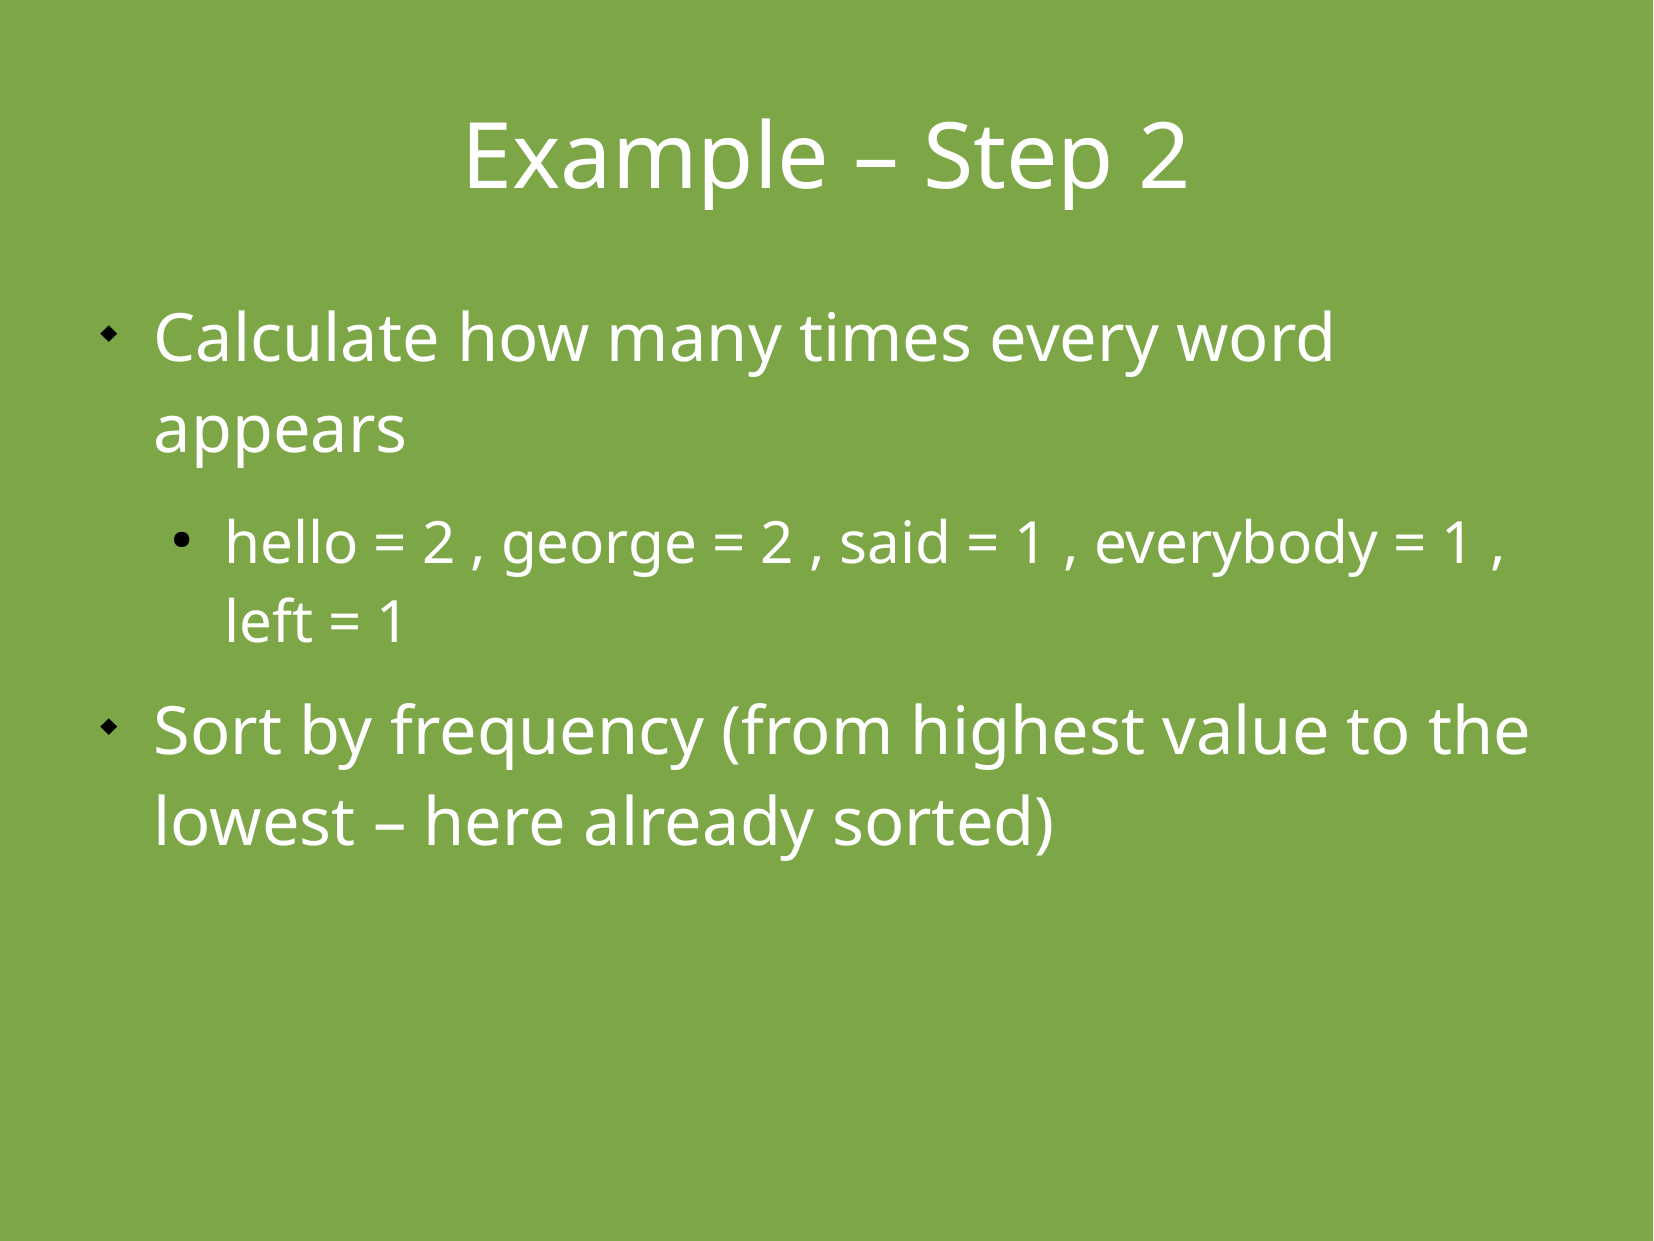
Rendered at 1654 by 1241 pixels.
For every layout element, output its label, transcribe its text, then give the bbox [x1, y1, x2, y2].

title Example – Step 2 [82, 49, 1571, 257]
list Calculate how many times every word appears hello = 2 , george = 2 , said = 1 , everybody = 1 , left = 1 Sort by frequency (from highest value to the lowest – here already sorted) [82, 290, 1538, 1010]
